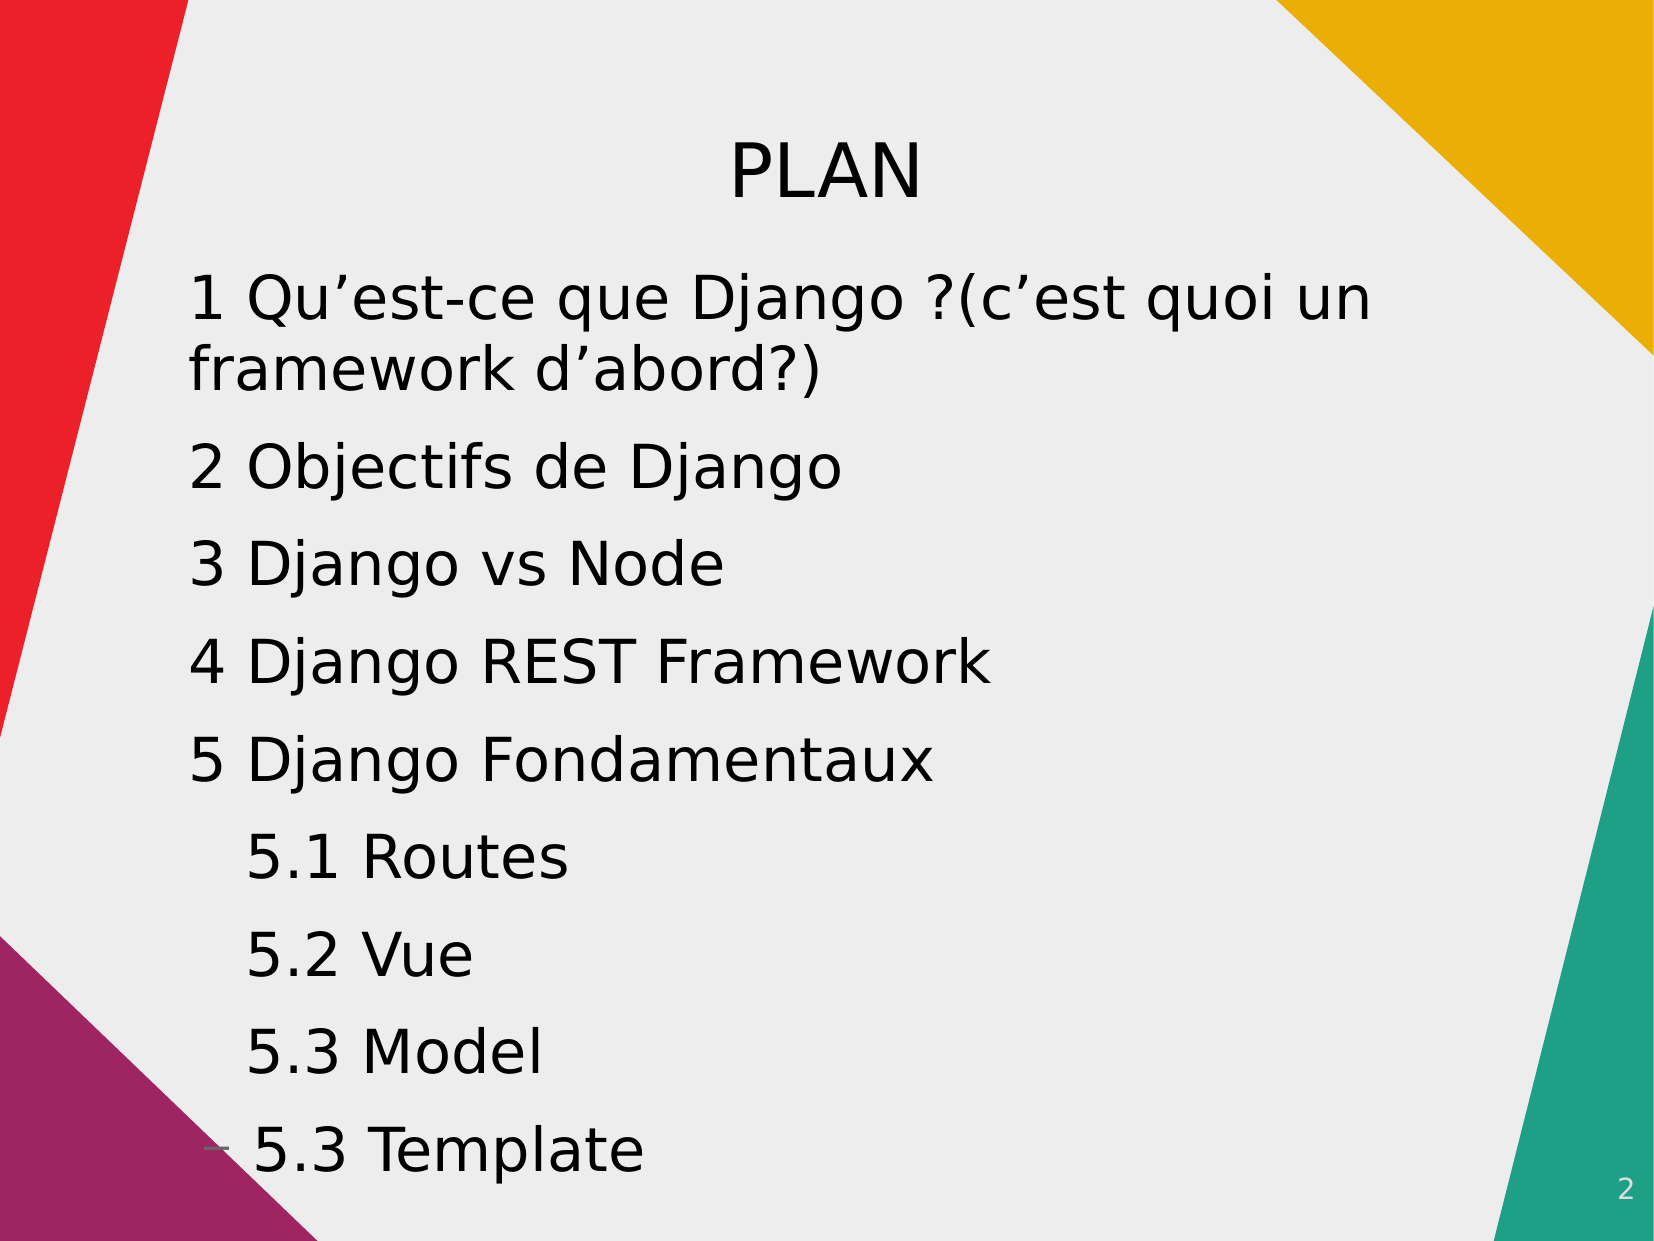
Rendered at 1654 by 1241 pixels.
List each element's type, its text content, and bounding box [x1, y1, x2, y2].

title PLAN [114, 73, 1539, 271]
list 1 Qu’est-ce que Django ?(c’est quoi un framework d’abord?) 2 Objectifs de Django 3 Django vs Node 4 Django REST Framework 5 Django Fondamentaux 5.1 Routes 5.2 Vue 5.3 Model 5.3 Template [123, 263, 1548, 1193]
